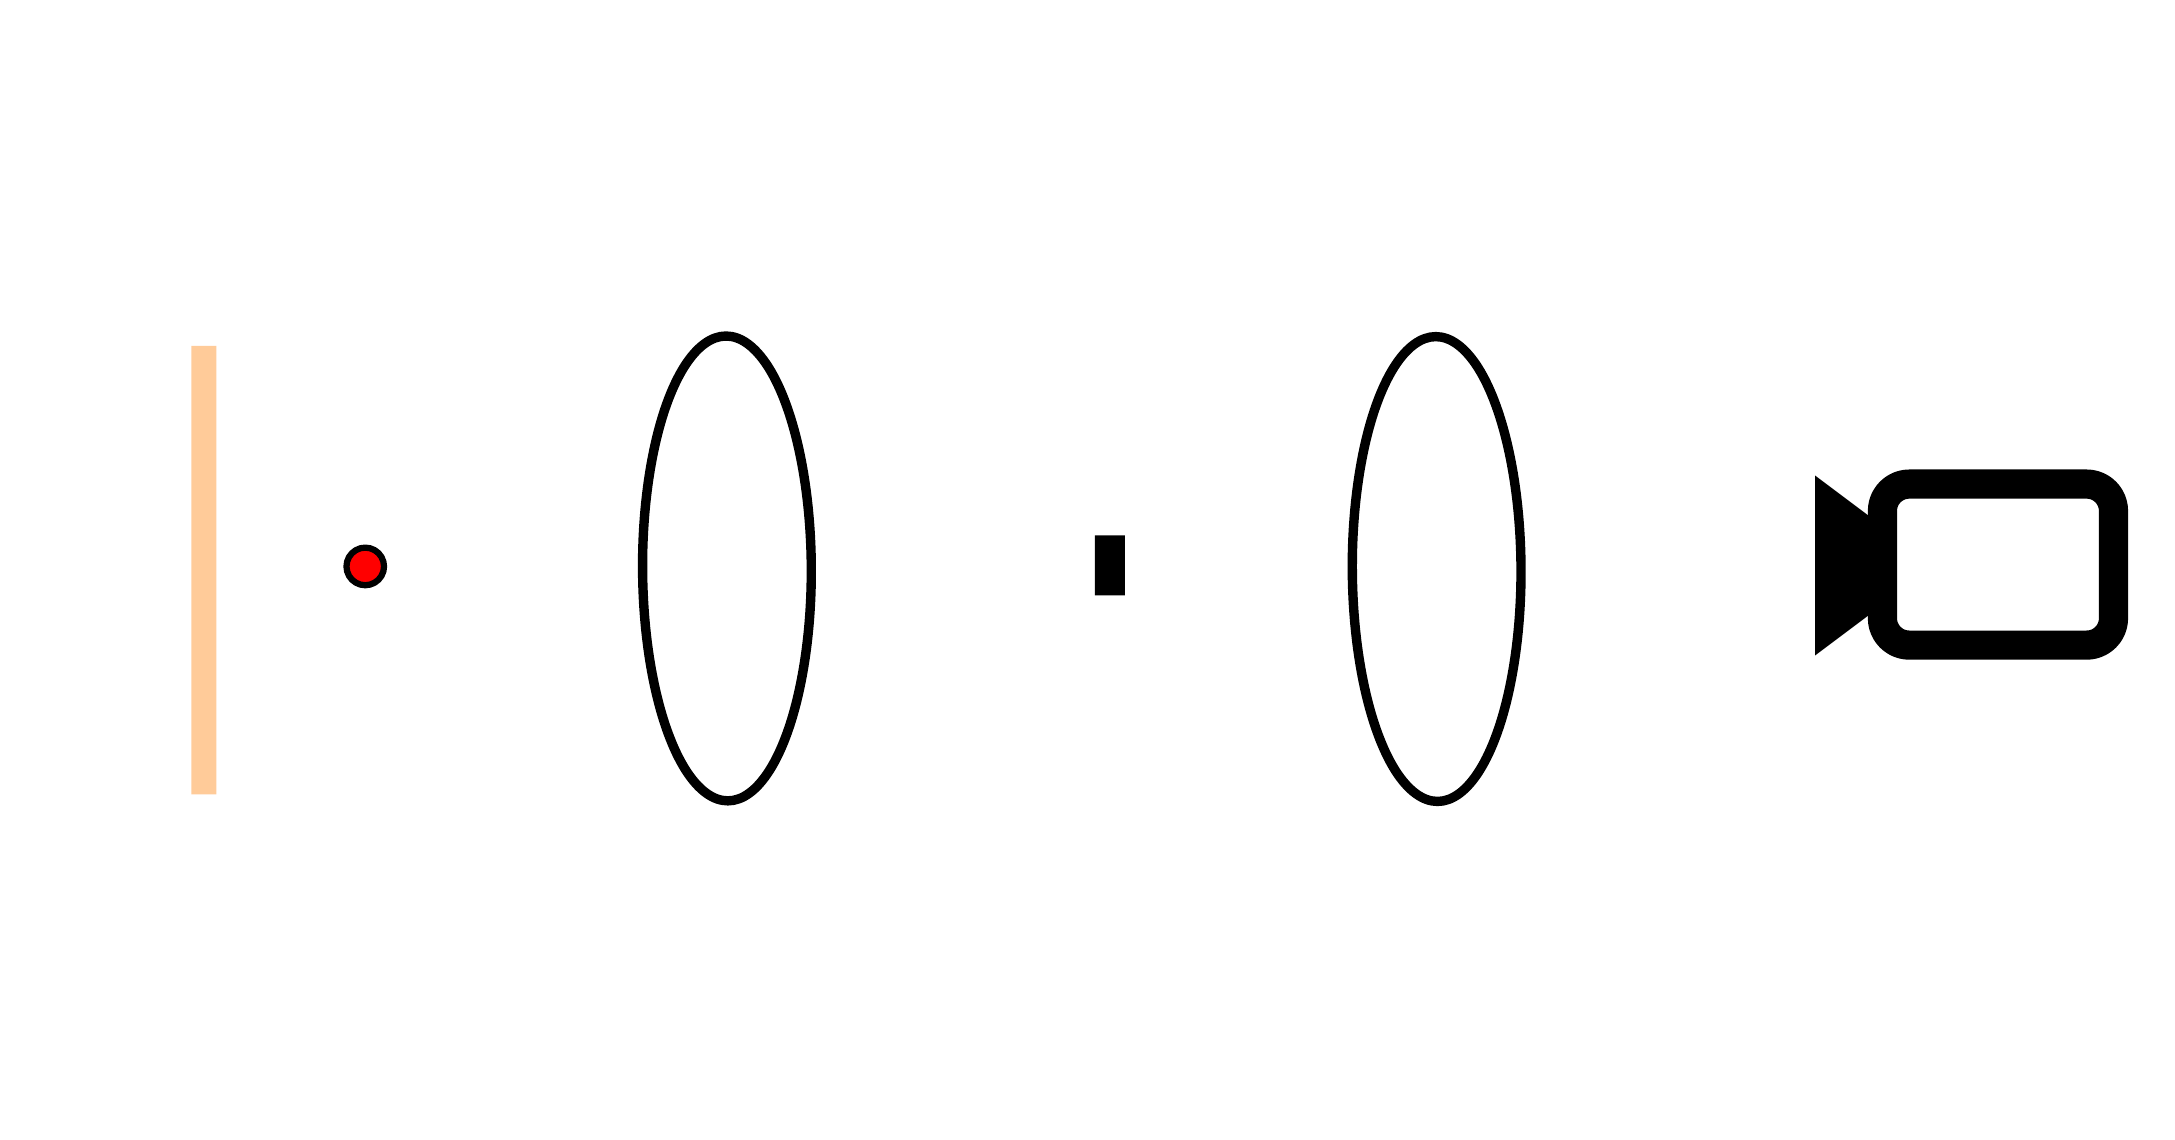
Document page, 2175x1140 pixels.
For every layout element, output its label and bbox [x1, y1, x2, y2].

text_box [1352, 336, 1522, 802]
text_box [1882, 484, 2114, 646]
text_box [346, 547, 385, 586]
text_box [1815, 475, 1876, 656]
text_box [642, 336, 812, 801]
text_box [1094, 535, 1125, 596]
